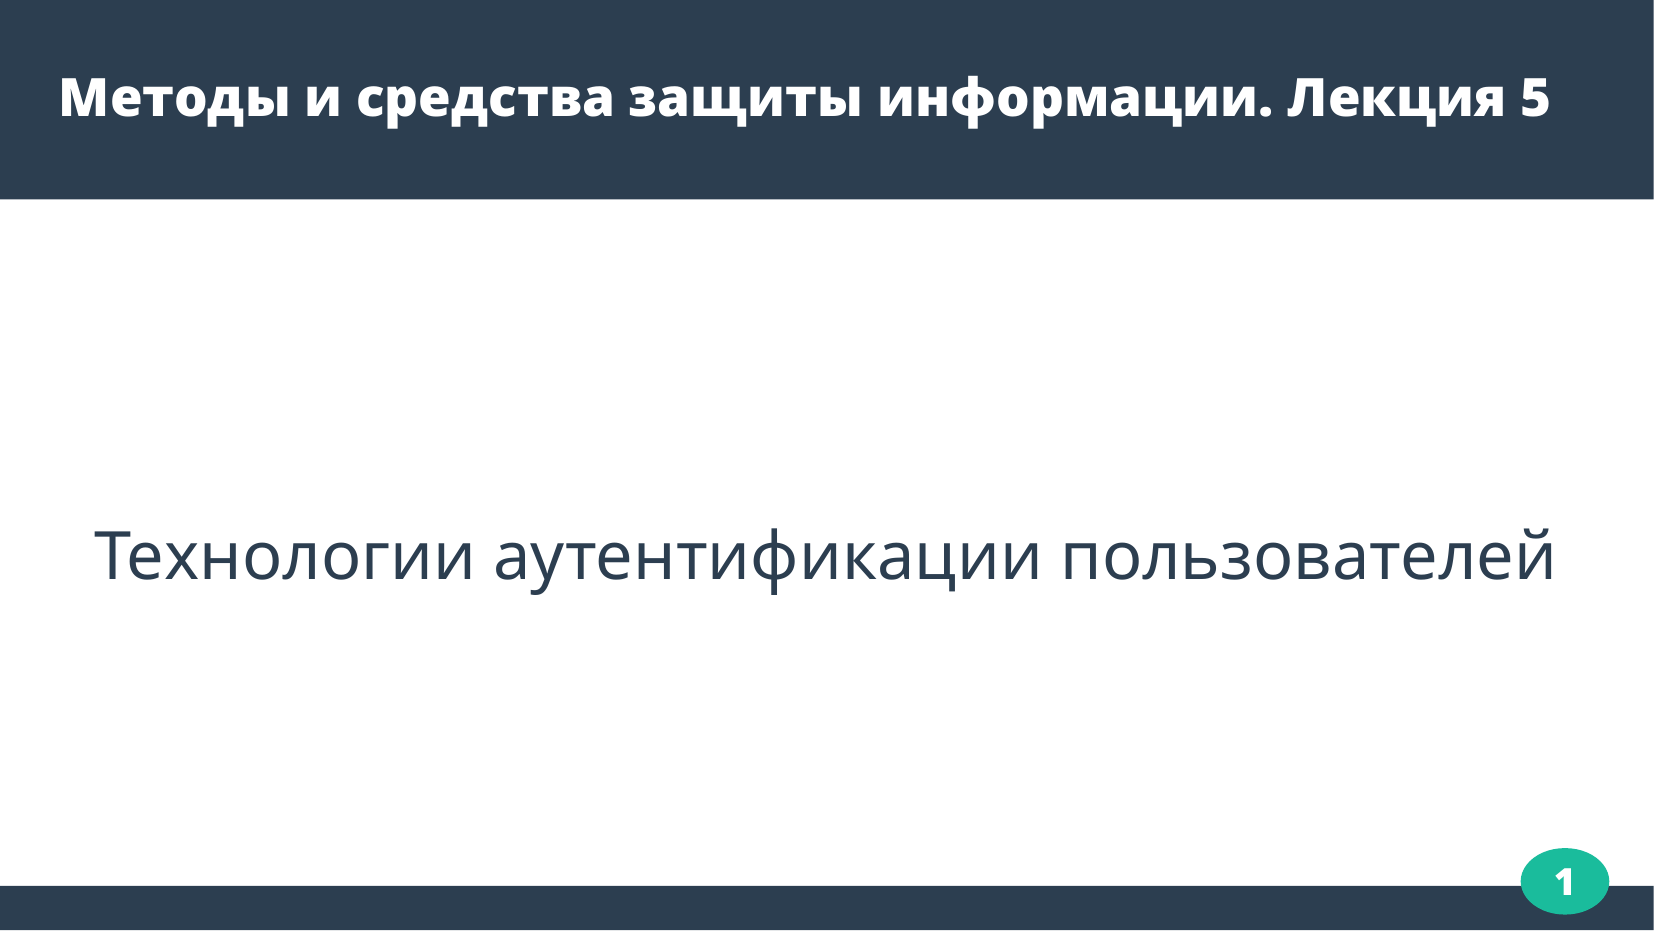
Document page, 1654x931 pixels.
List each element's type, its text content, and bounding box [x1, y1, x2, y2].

subtitle Технологии аутентификации пользователей [59, 243, 1595, 864]
title Методы и средства защиты информации. Лекция 5 [59, 37, 1595, 155]
